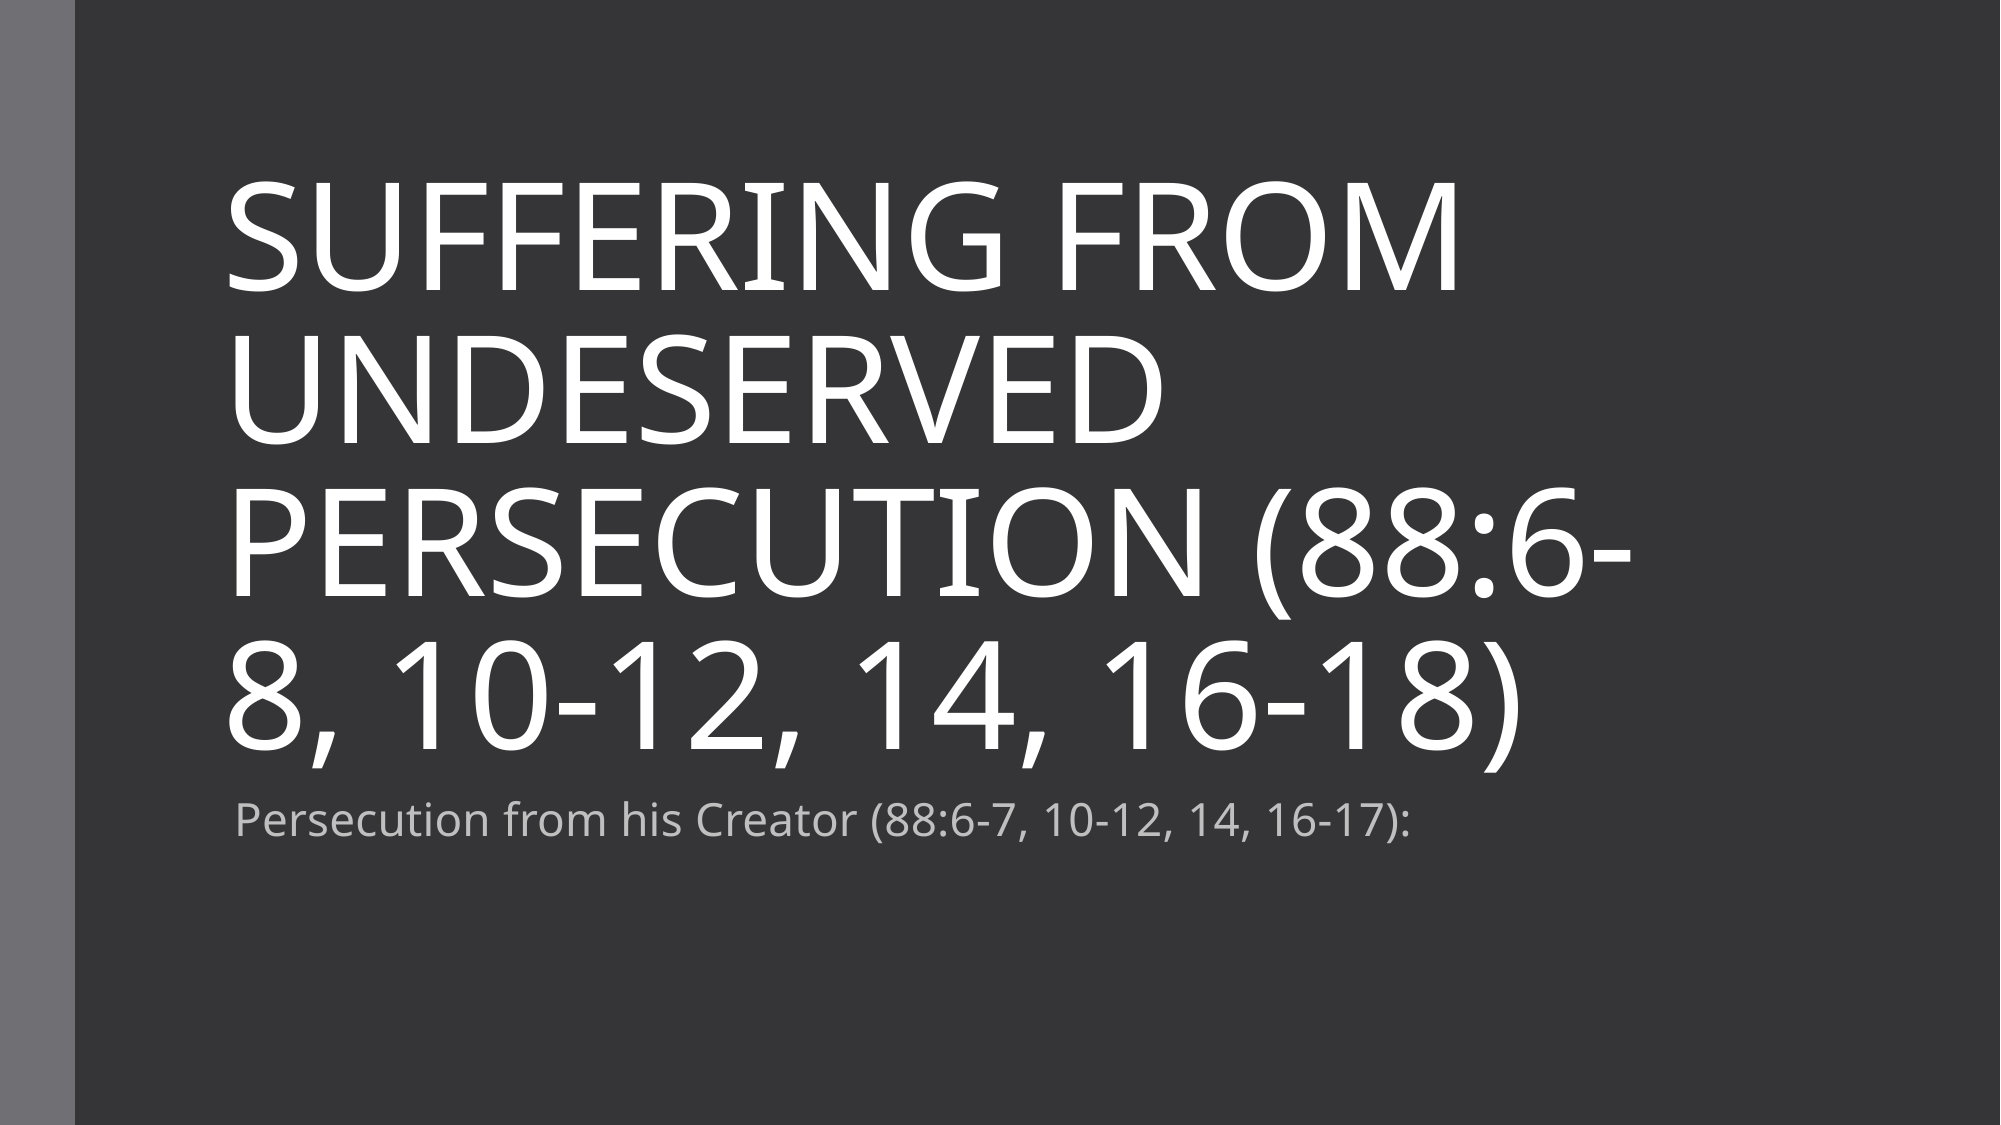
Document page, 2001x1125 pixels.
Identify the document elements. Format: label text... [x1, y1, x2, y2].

title SUFFERING FROM UNDESERVED PERSECUTION (88:6-8, 10-12, 14, 16-18) [206, 124, 1752, 787]
subtitle Persecution from his Creator (88:6-7, 10-12, 14, 16-17): [206, 787, 1752, 1066]
